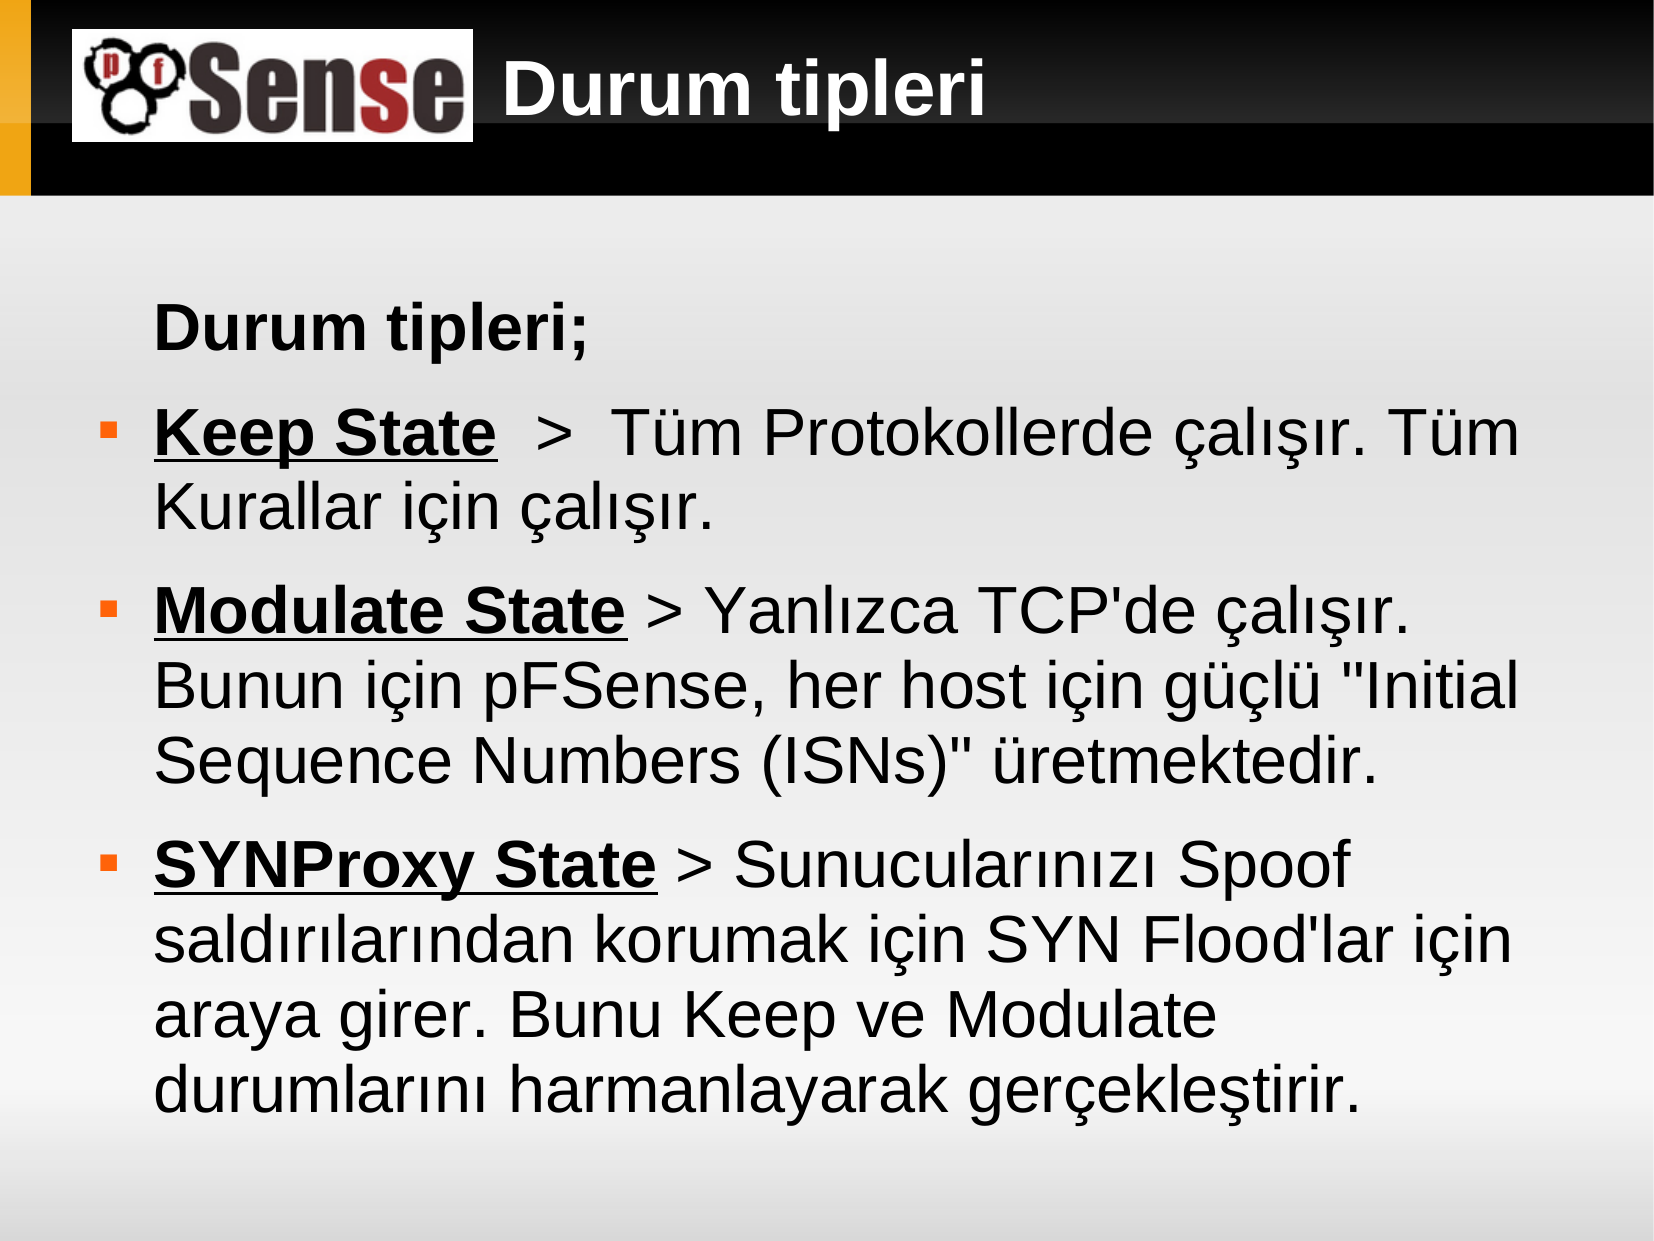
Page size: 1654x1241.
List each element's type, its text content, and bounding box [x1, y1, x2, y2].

title Durum tipleri [501, 0, 1625, 178]
list Durum tipleri; Keep State > Tüm Protokollerde çalışır. Tüm Kurallar için çalışır. Modulate State > Yanlızca TCP'de çalışır. Bunun için pFSense, her host için güçlü "Initial Sequence Numbers (ISNs)" üretmektedir. SYNProxy State > Sunucularınızı Spoof saldırılarından korumak için SYN Flood'lar için araya girer. Bunu Keep ve Modulate durumlarını harmanlayarak gerçekleştirir. [82, 290, 1571, 1127]
picture [0, 0, 1654, 1241]
